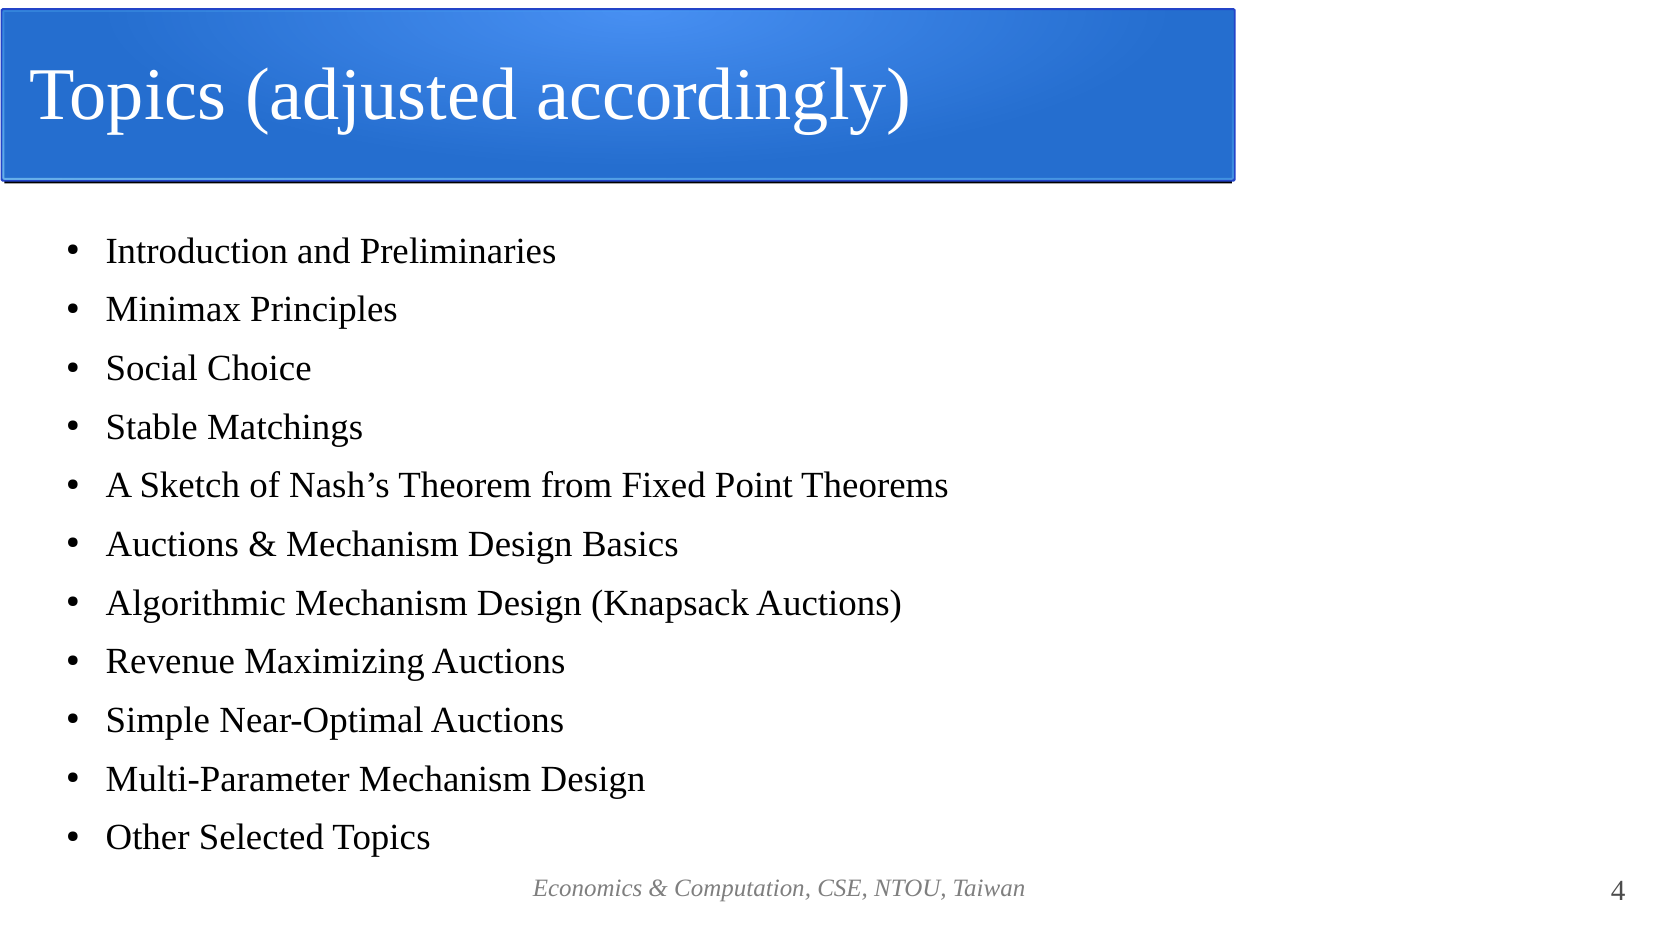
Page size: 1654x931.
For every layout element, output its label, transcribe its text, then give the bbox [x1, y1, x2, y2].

list Introduction and Preliminaries Minimax Principles Social Choice Stable Matchings A Sketch of Nash’s Theorem from Fixed Point Theorems Auctions & Mechanism Design Basics Algorithmic Mechanism Design (Knapsack Auctions) Revenue Maximizing Auctions Simple Near-Optimal Auctions Multi-Parameter Mechanism Design Other Selected Topics [53, 230, 1542, 863]
title Topics (adjusted accordingly) [29, 17, 1138, 172]
